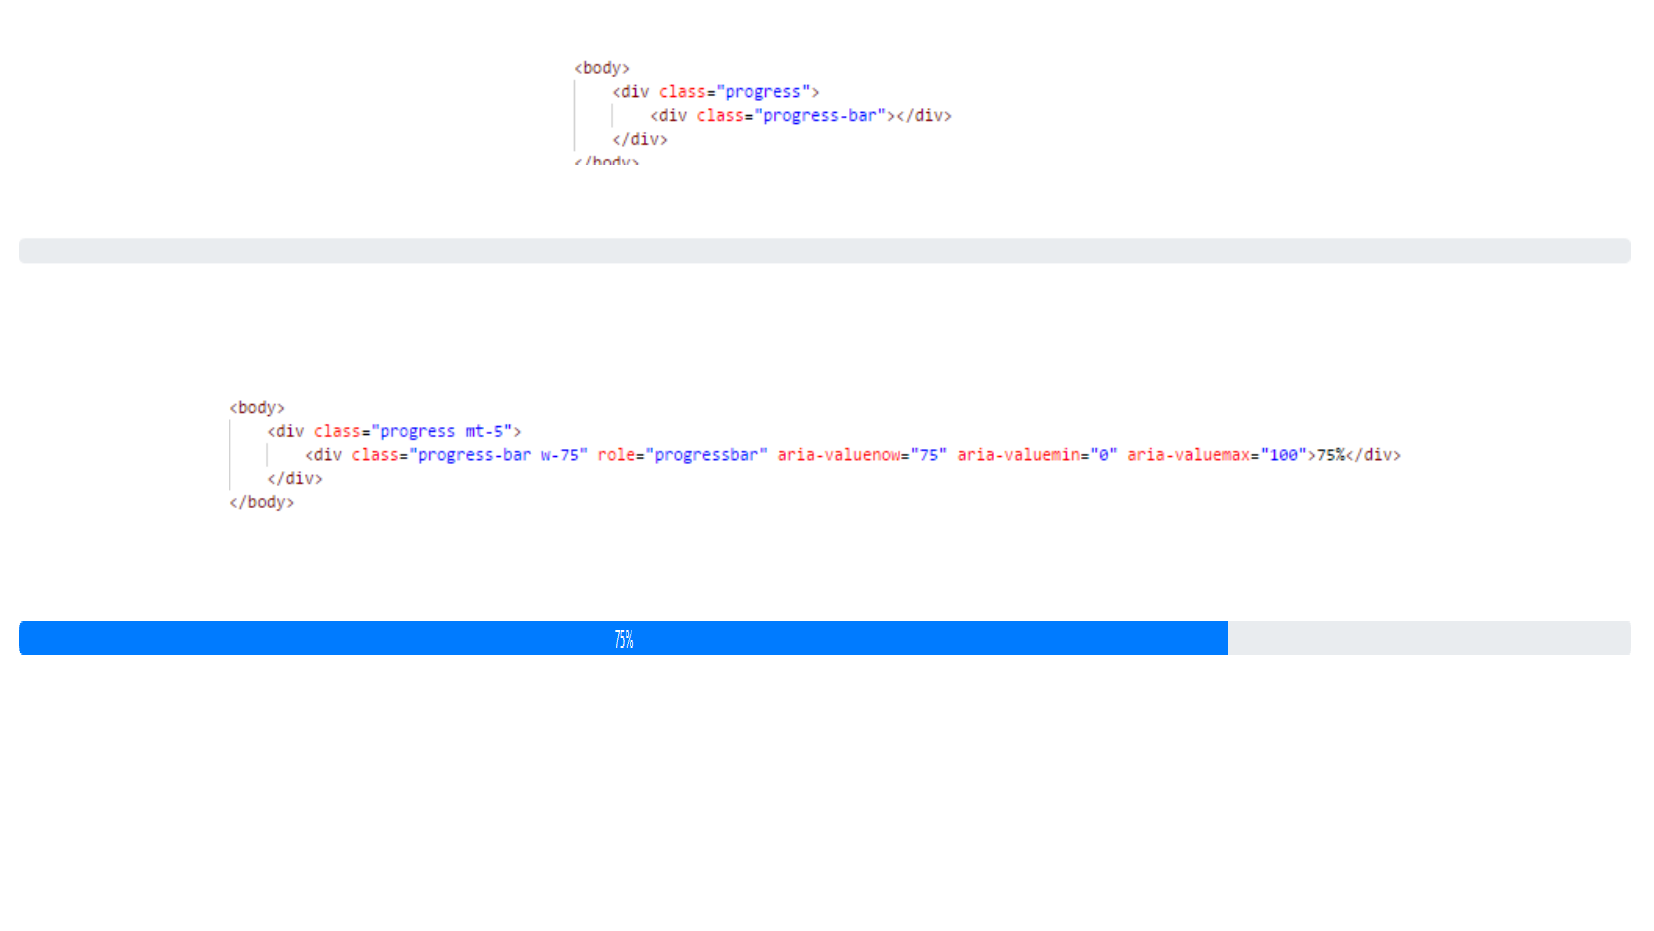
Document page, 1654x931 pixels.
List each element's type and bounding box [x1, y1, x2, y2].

picture [19, 58, 1631, 334]
picture [19, 565, 1631, 735]
picture [229, 393, 1421, 519]
